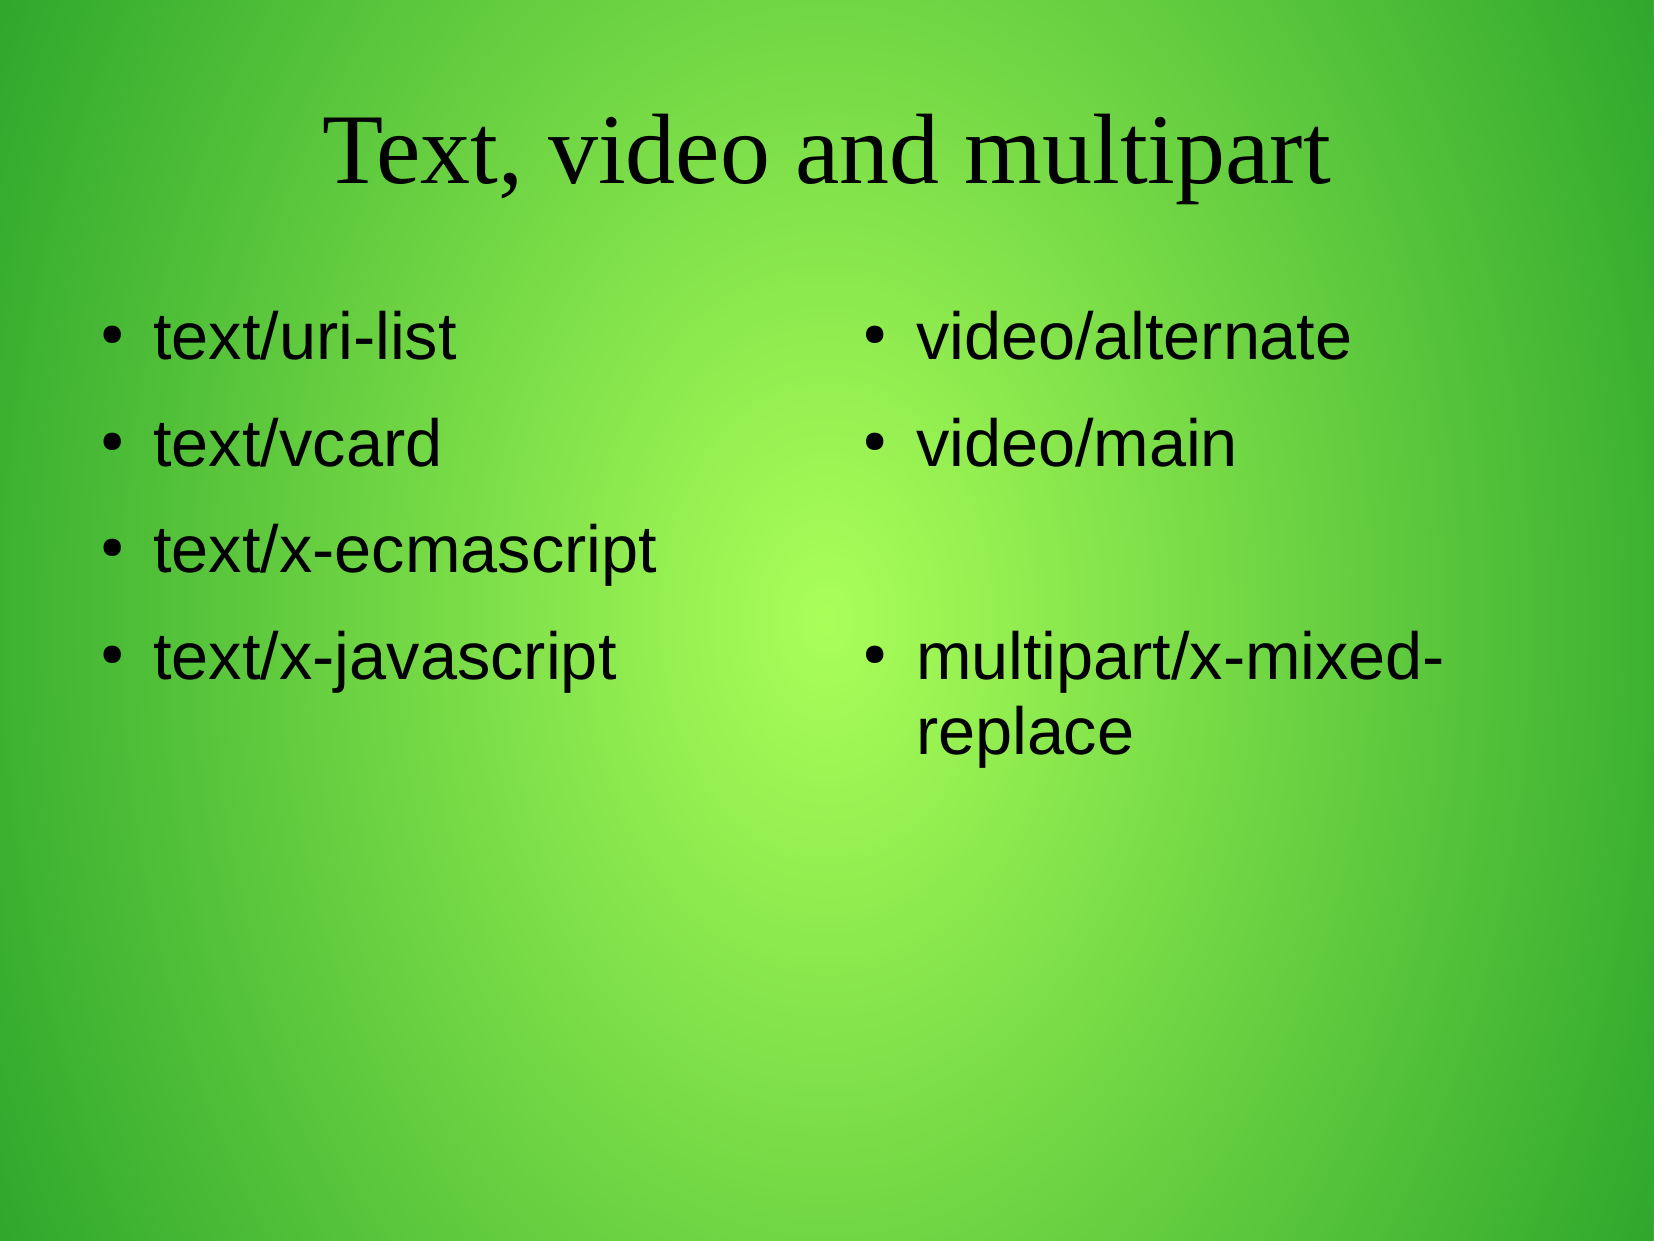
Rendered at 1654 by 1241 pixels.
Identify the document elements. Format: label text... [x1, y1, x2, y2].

list text/uri-list text/vcard text/x-ecmascript text/x-javascript [82, 299, 809, 1019]
title Text, video and multipart [82, 47, 1571, 252]
list video/alternate video/main multipart/x-mixed-replace [845, 299, 1572, 1019]
